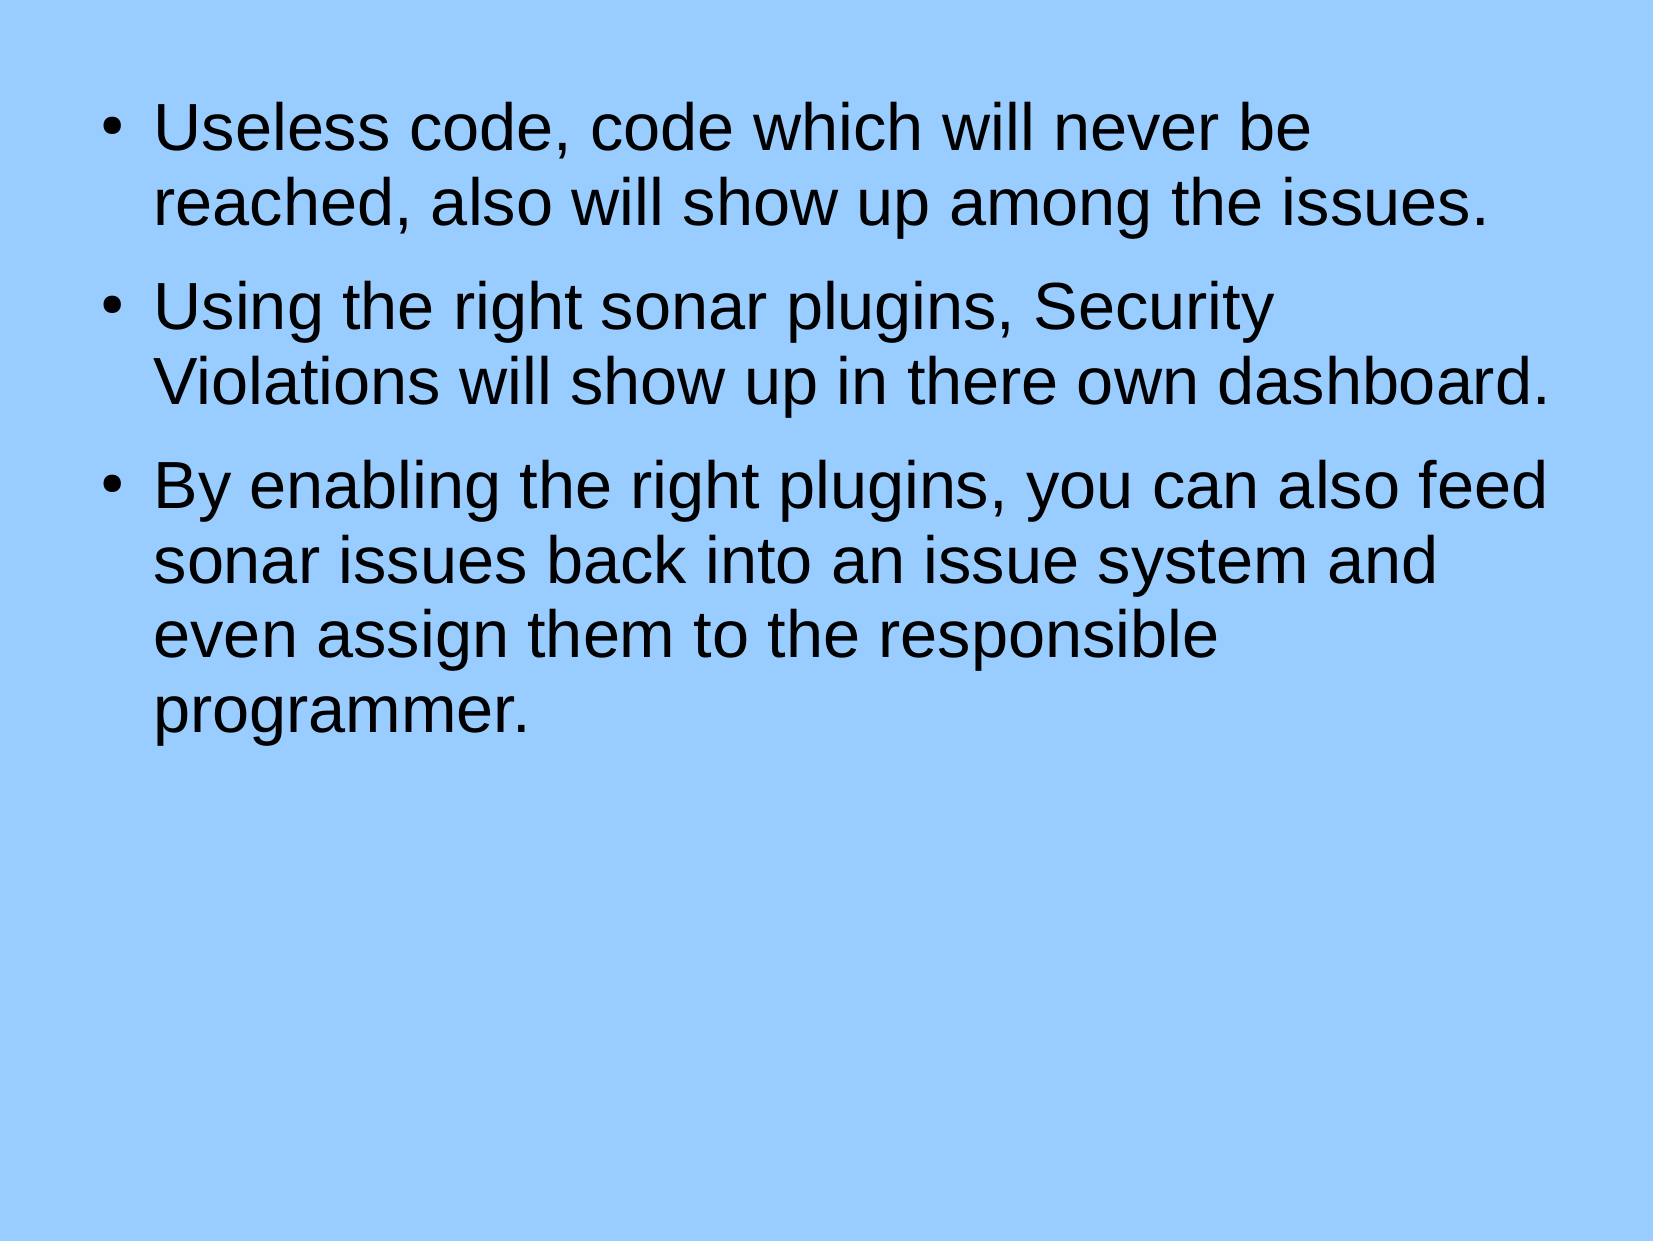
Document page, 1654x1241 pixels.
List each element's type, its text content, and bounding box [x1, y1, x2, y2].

list Useless code, code which will never be reached, also will show up among the issues. Using the right sonar plugins, Security Violations will show up in there own dashboard. By enabling the right plugins, you can also feed sonar issues back into an issue system and even assign them to the responsible programmer. [82, 90, 1571, 1156]
